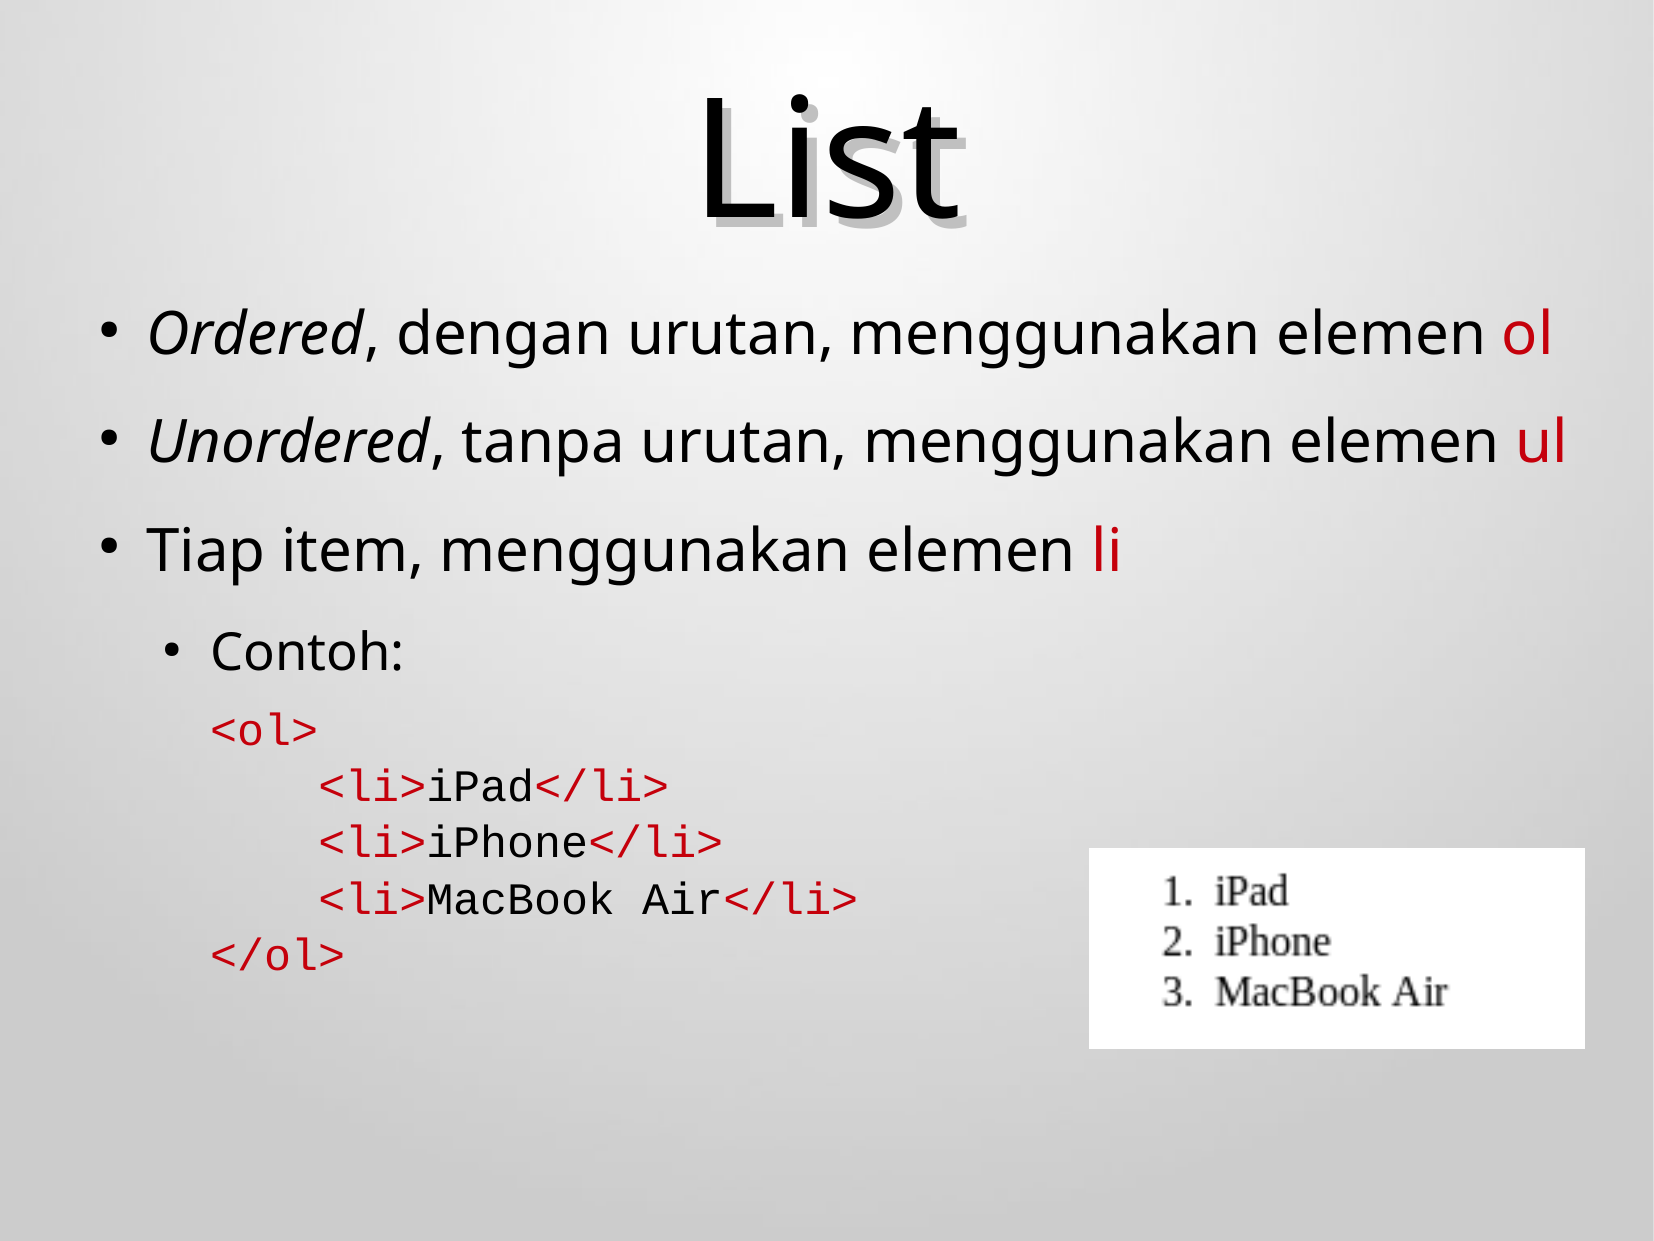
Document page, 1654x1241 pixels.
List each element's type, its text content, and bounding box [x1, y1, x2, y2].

title List [82, 52, 1571, 254]
list Ordered, dengan urutan, menggunakan elemen ol Unordered, tanpa urutan, menggunakan elemen ul Tiap item, menggunakan elemen li Contoh: <ol> <li>iPad</li> <li>iPhone</li> <li>MacBook Air</li> </ol> [82, 290, 1571, 1109]
picture [0, 0, 1654, 1241]
